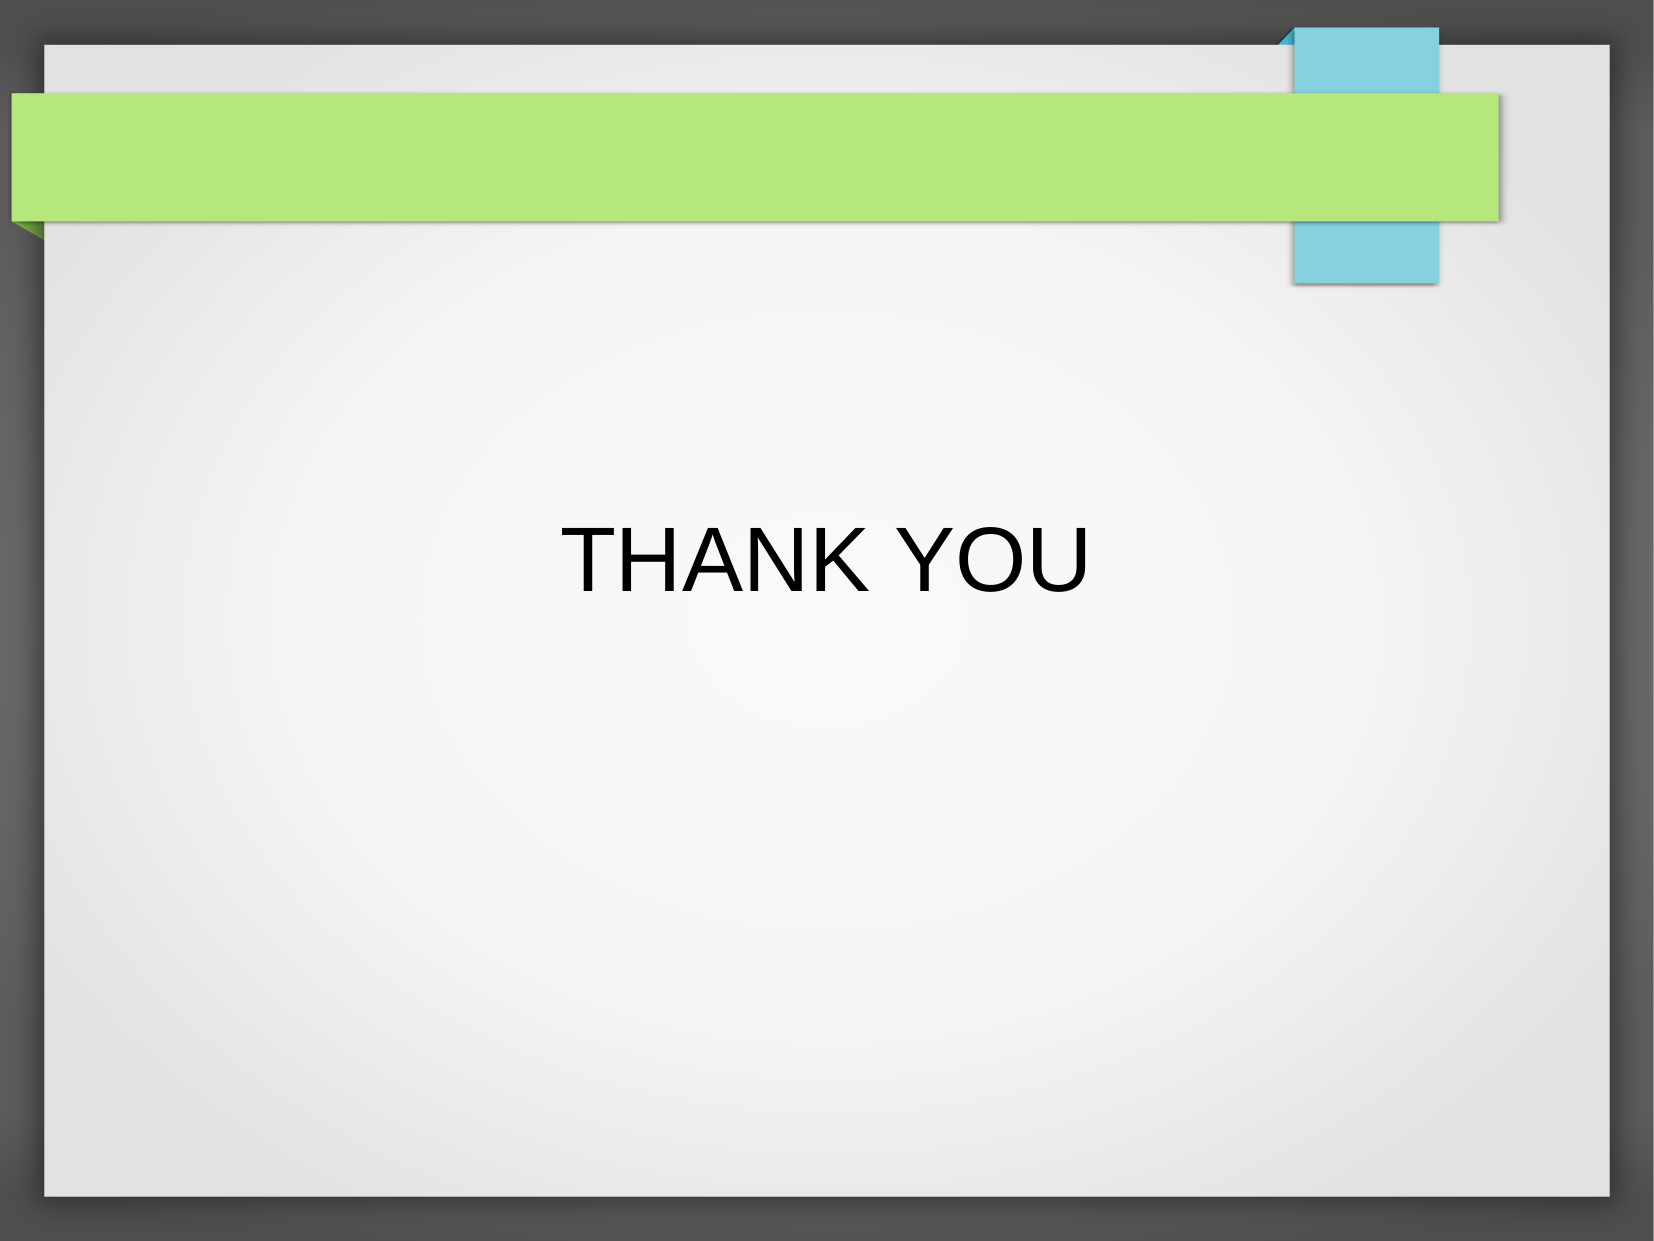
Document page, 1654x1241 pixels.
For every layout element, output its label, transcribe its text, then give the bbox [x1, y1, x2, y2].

title THANK YOU [236, 496, 1418, 615]
